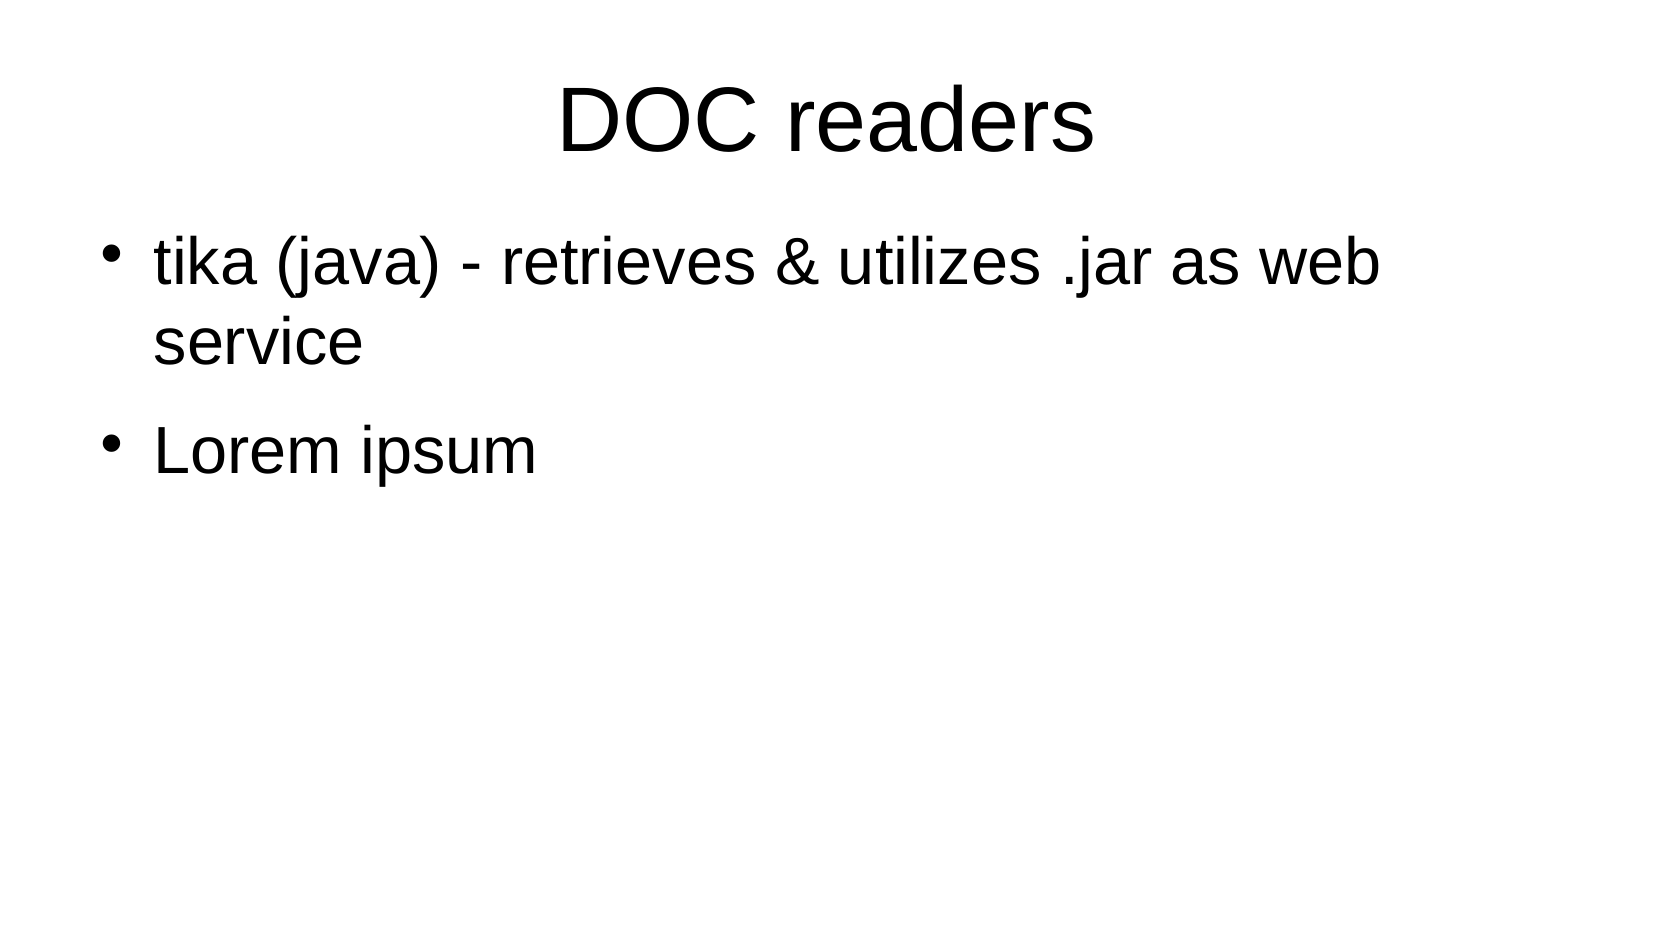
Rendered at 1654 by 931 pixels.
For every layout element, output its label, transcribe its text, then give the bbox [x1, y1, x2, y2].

text_box DOC readers [82, 59, 1571, 170]
text_box tika (java) - retrieves & utilizes .jar as web service Lorem ipsum [82, 217, 1571, 757]
